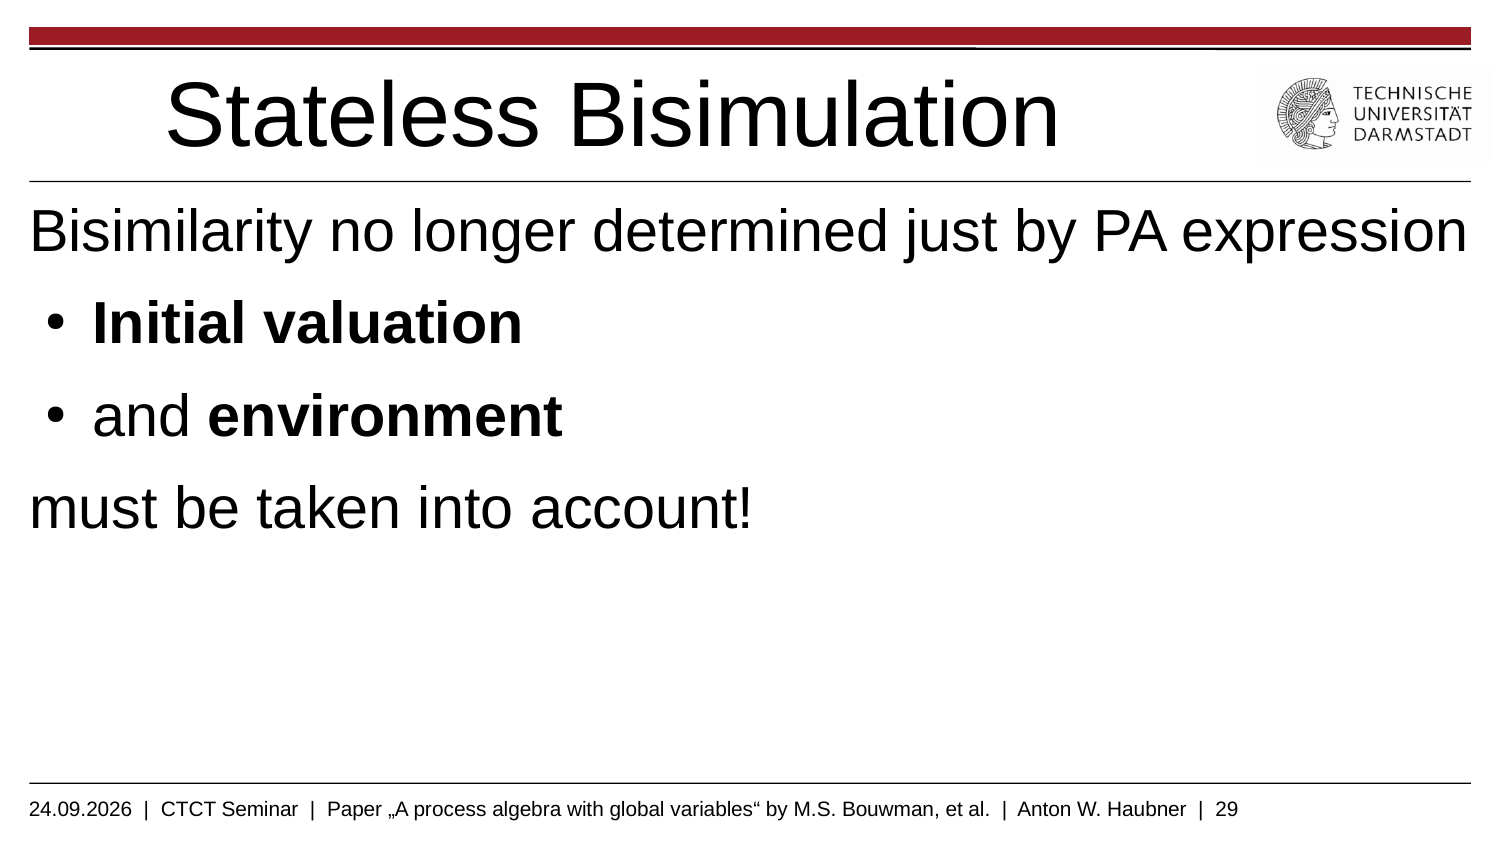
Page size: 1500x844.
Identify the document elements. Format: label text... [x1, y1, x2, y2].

title Stateless Bisimulation [29, 63, 1199, 167]
picture [1255, 65, 1490, 162]
list Bisimilarity no longer determined just by PA expression Initial valuation and environment must be taken into account! [29, 197, 1471, 601]
